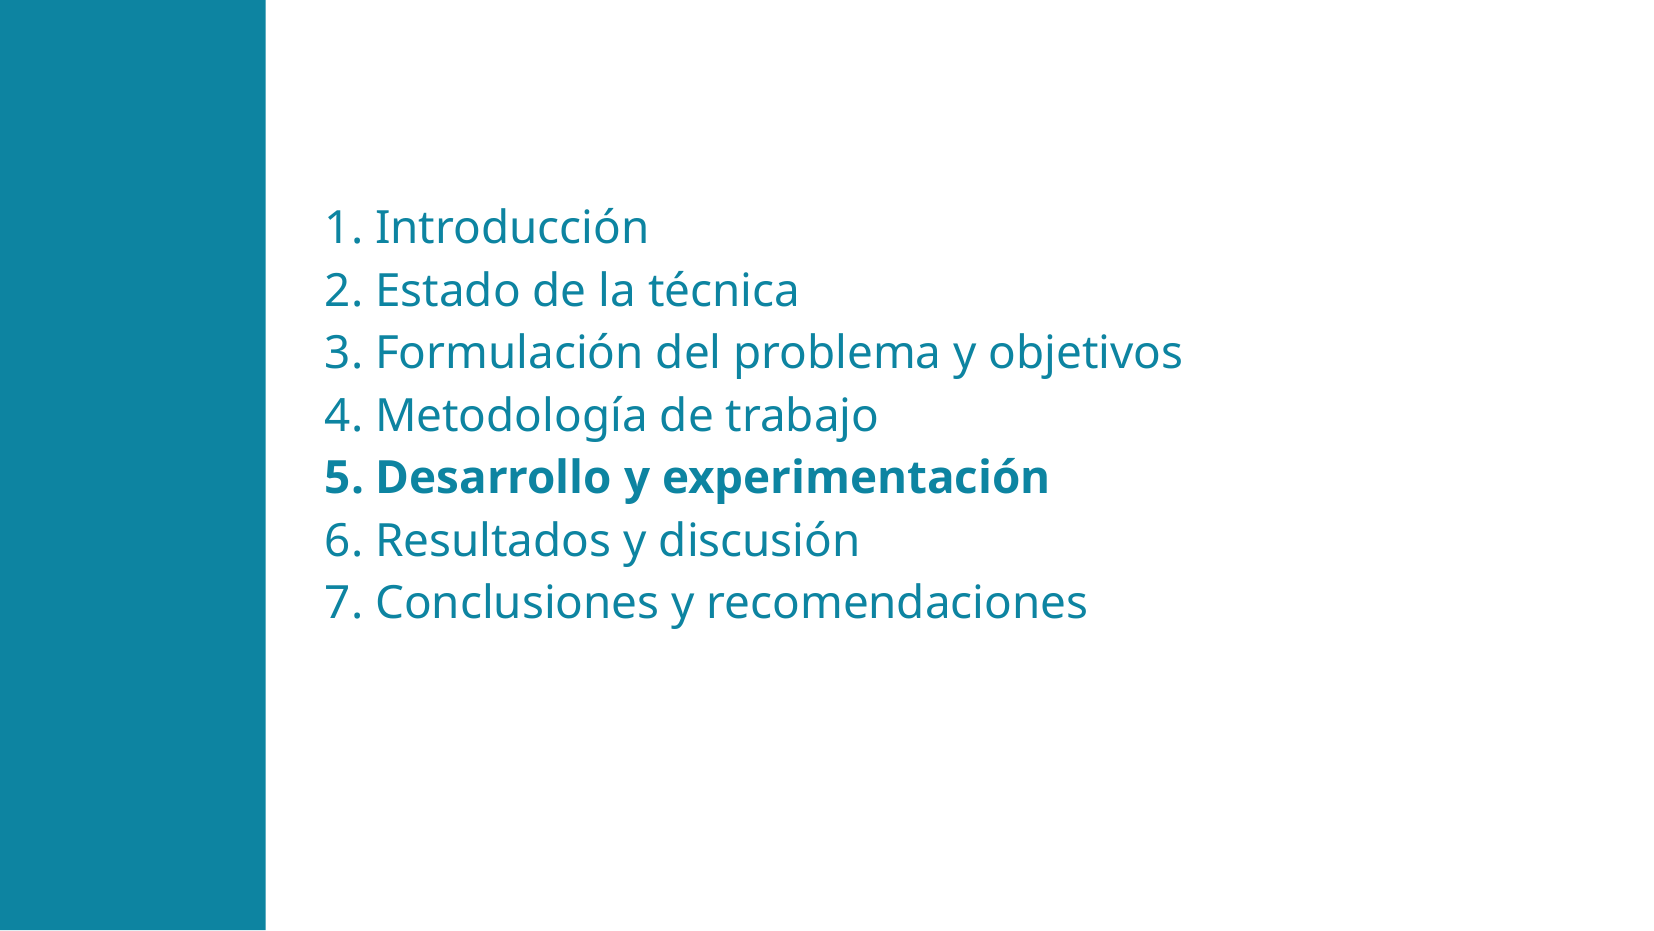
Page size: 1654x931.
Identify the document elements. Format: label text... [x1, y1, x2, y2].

subtitle 1. Introducción 2. Estado de la técnica 3. Formulación del problema y objetivos 4. Metodología de trabajo 5. Desarrollo y experimentación 6. Resultados y discusión 7. Conclusiones y recomendaciones [324, 29, 1565, 798]
